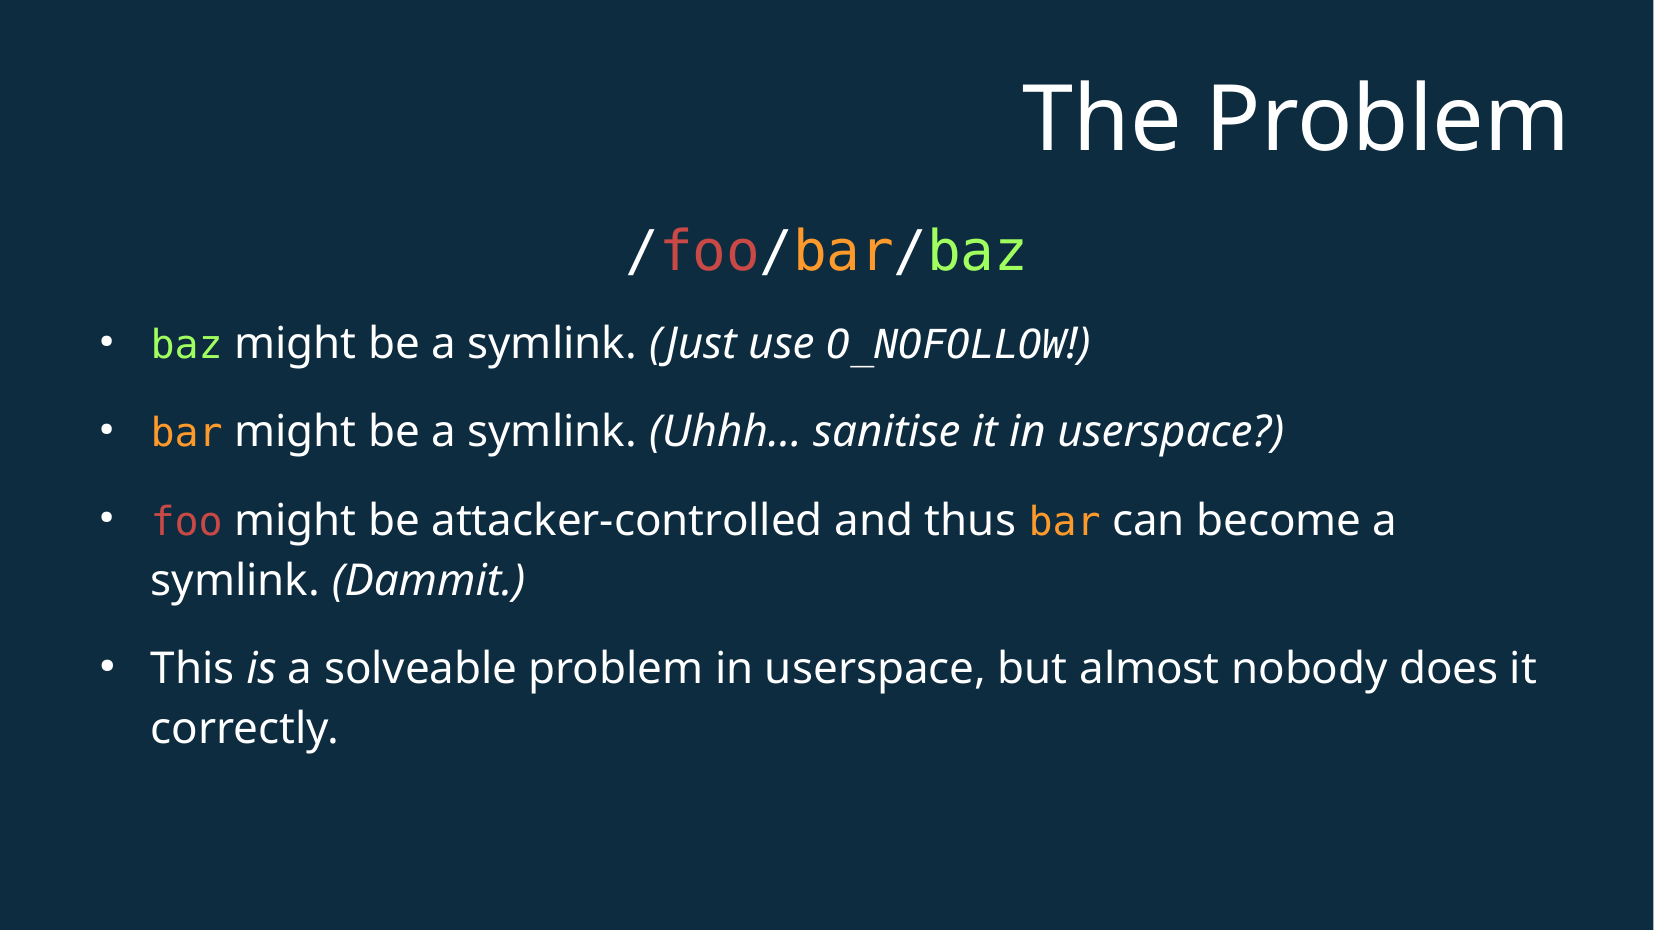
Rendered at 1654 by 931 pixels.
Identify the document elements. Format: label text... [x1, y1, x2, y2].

list /foo/bar/baz baz might be a symlink. (Just use O_NOFOLLOW!) bar might be a symlink. (Uhhh… sanitise it in userspace?) foo might be attacker-controlled and thus bar can become a symlink. (Dammit.) This is a solveable problem in userspace, but almost nobody does it correctly. [82, 217, 1571, 758]
title The Problem [82, 37, 1571, 193]
